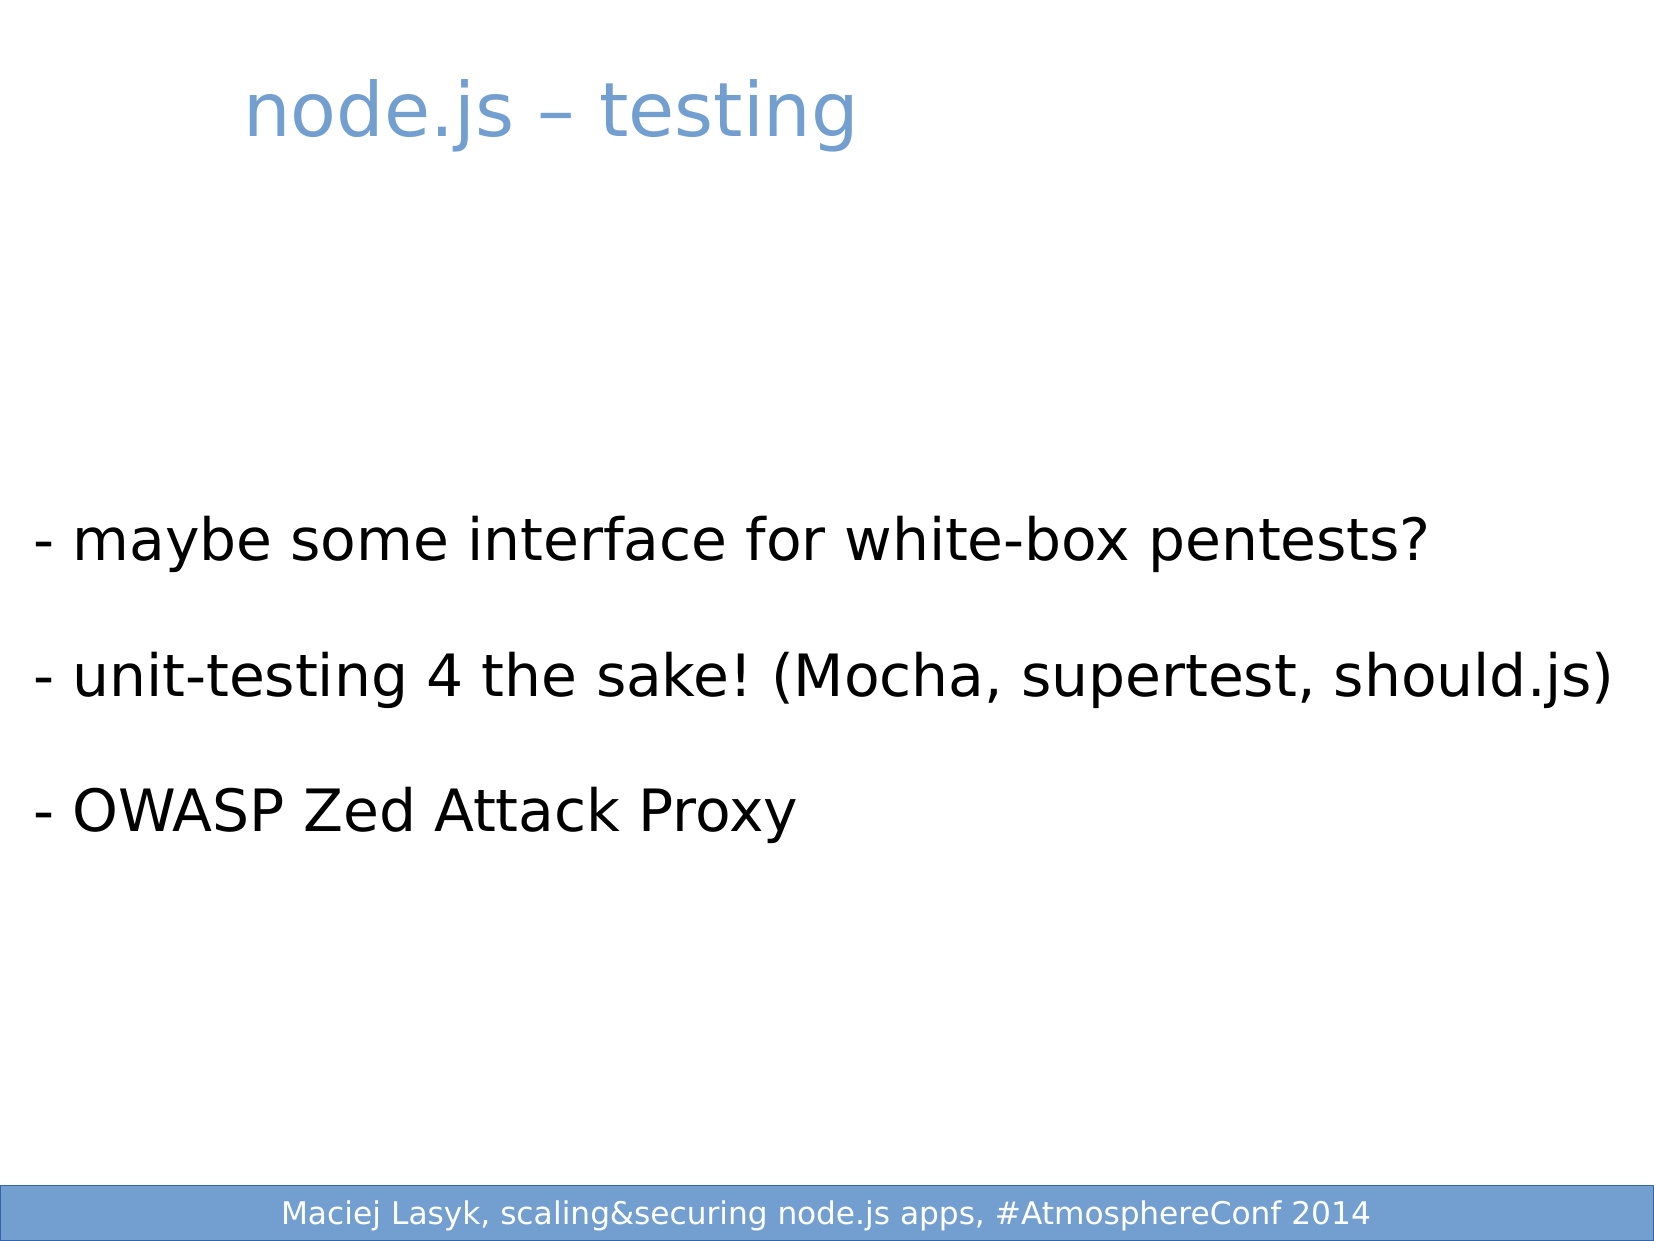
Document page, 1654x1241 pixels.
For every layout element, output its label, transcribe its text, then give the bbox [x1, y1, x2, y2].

text_box Maciej Lasyk, scaling&securing node.js apps, #AtmosphereConf 2014 [266, 1188, 1388, 1240]
text_box - maybe some interface for white-box pentests? - unit-testing 4 the sake! (Mocha, supertest, should.js) - OWASP Zed Attack Proxy [18, 431, 1631, 786]
text_box [0, 1185, 1654, 1241]
text_box node.js – testing [228, 60, 875, 163]
